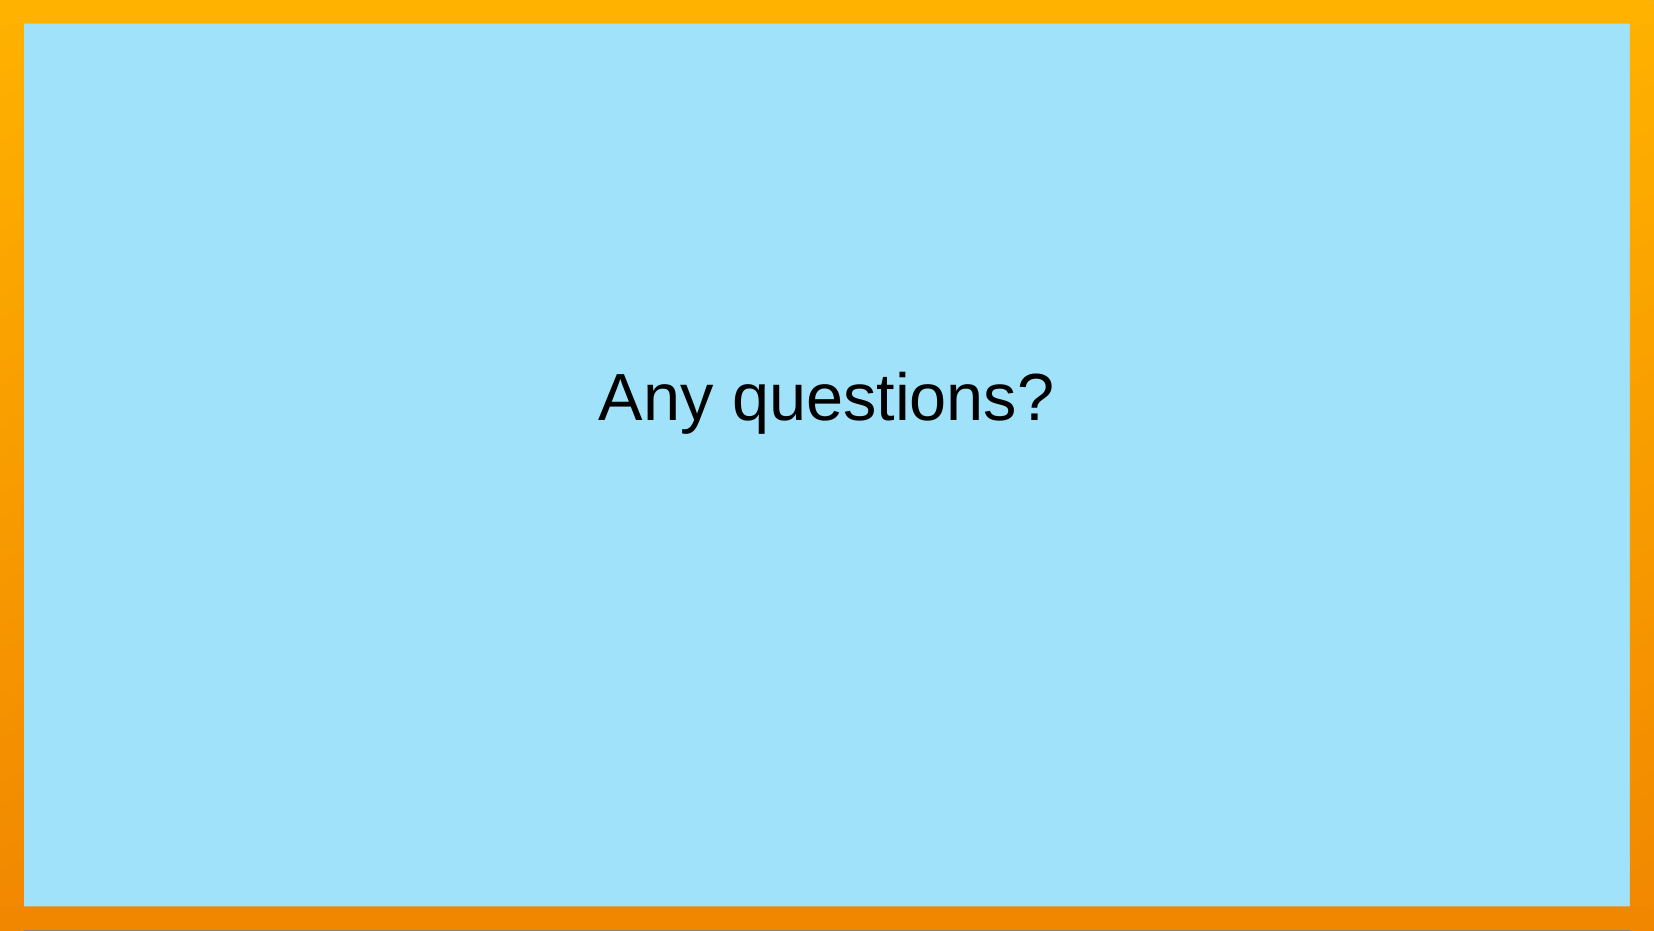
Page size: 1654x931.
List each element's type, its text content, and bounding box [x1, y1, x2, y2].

subtitle Any questions? [82, 37, 1571, 757]
